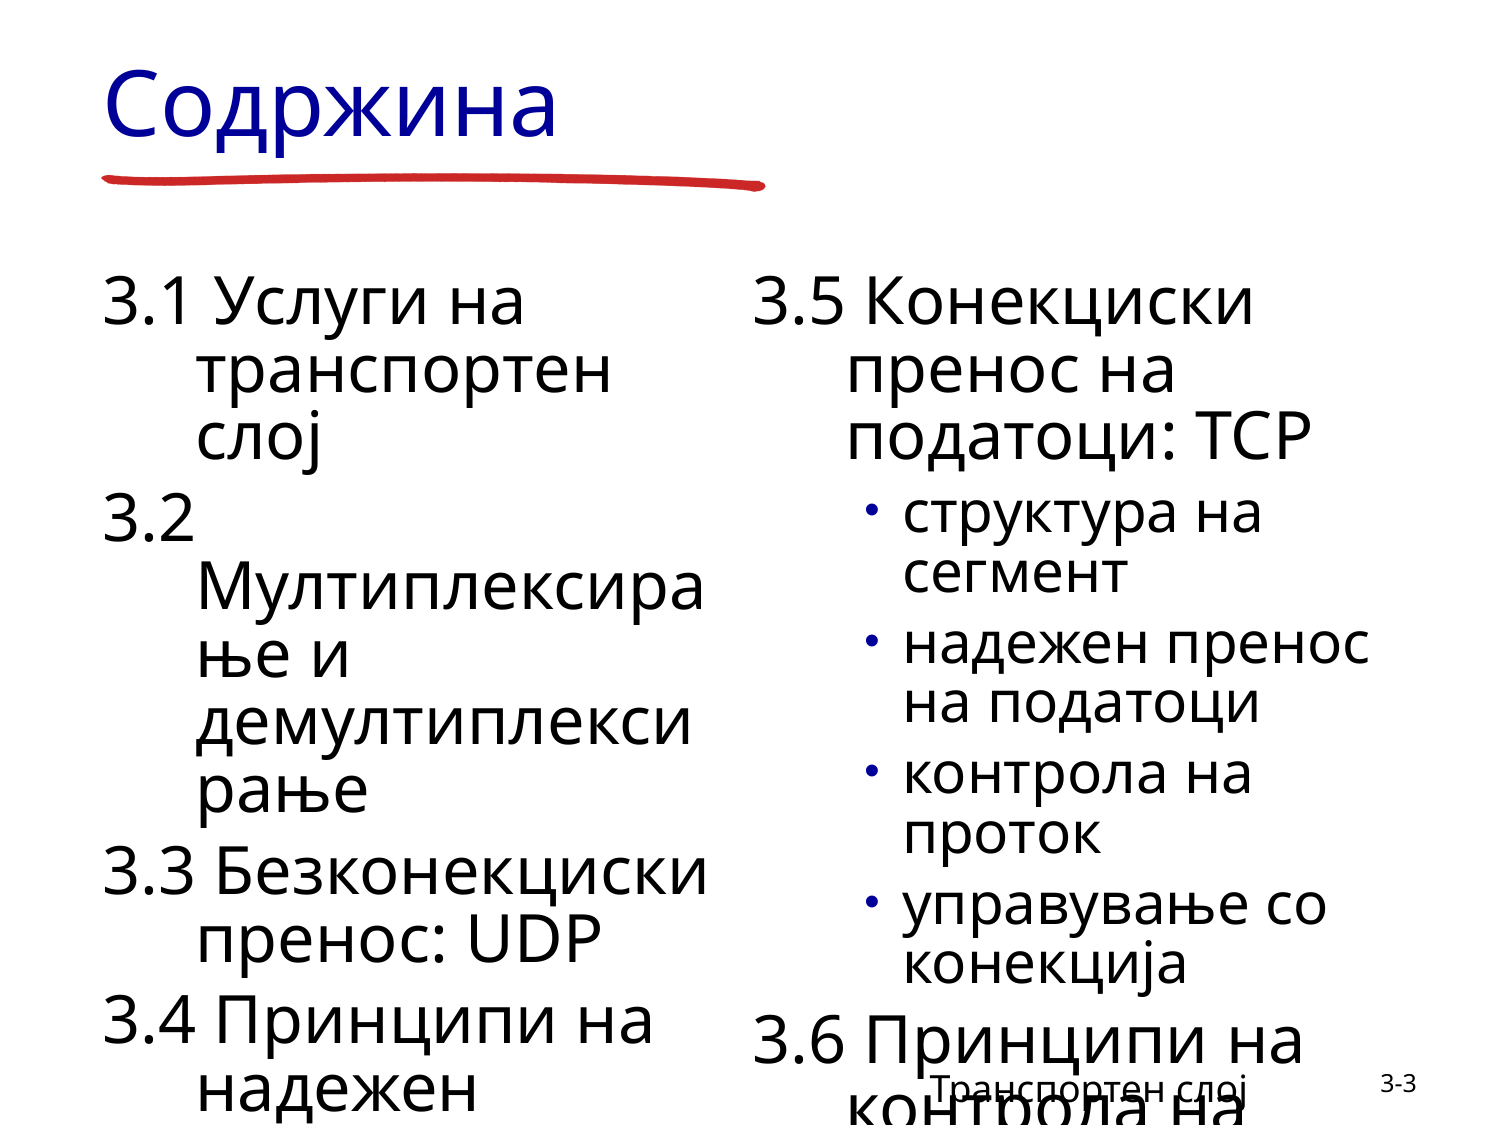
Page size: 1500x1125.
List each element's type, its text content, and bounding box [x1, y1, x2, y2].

list 3.1 Услуги на транспортен слој 3.2 Мултиплексирање и демултиплексирање 3.3 Безконекциски пренос: UDP 3.4 Принципи на надежен пренос на податоци [87, 262, 737, 1025]
footer Транспортен слој [914, 1057, 1390, 1105]
title Содржина [87, 37, 1363, 225]
slide_number 3-<number> [1365, 1060, 1477, 1106]
list 3.5 Конекциски пренос на податоци: TCP структура на сегмент надежен пренос на податоци контрола на проток управување со конекција 3.6 Принципи на контрола на застој 3.7 TCP контрола на застој [737, 262, 1435, 1025]
